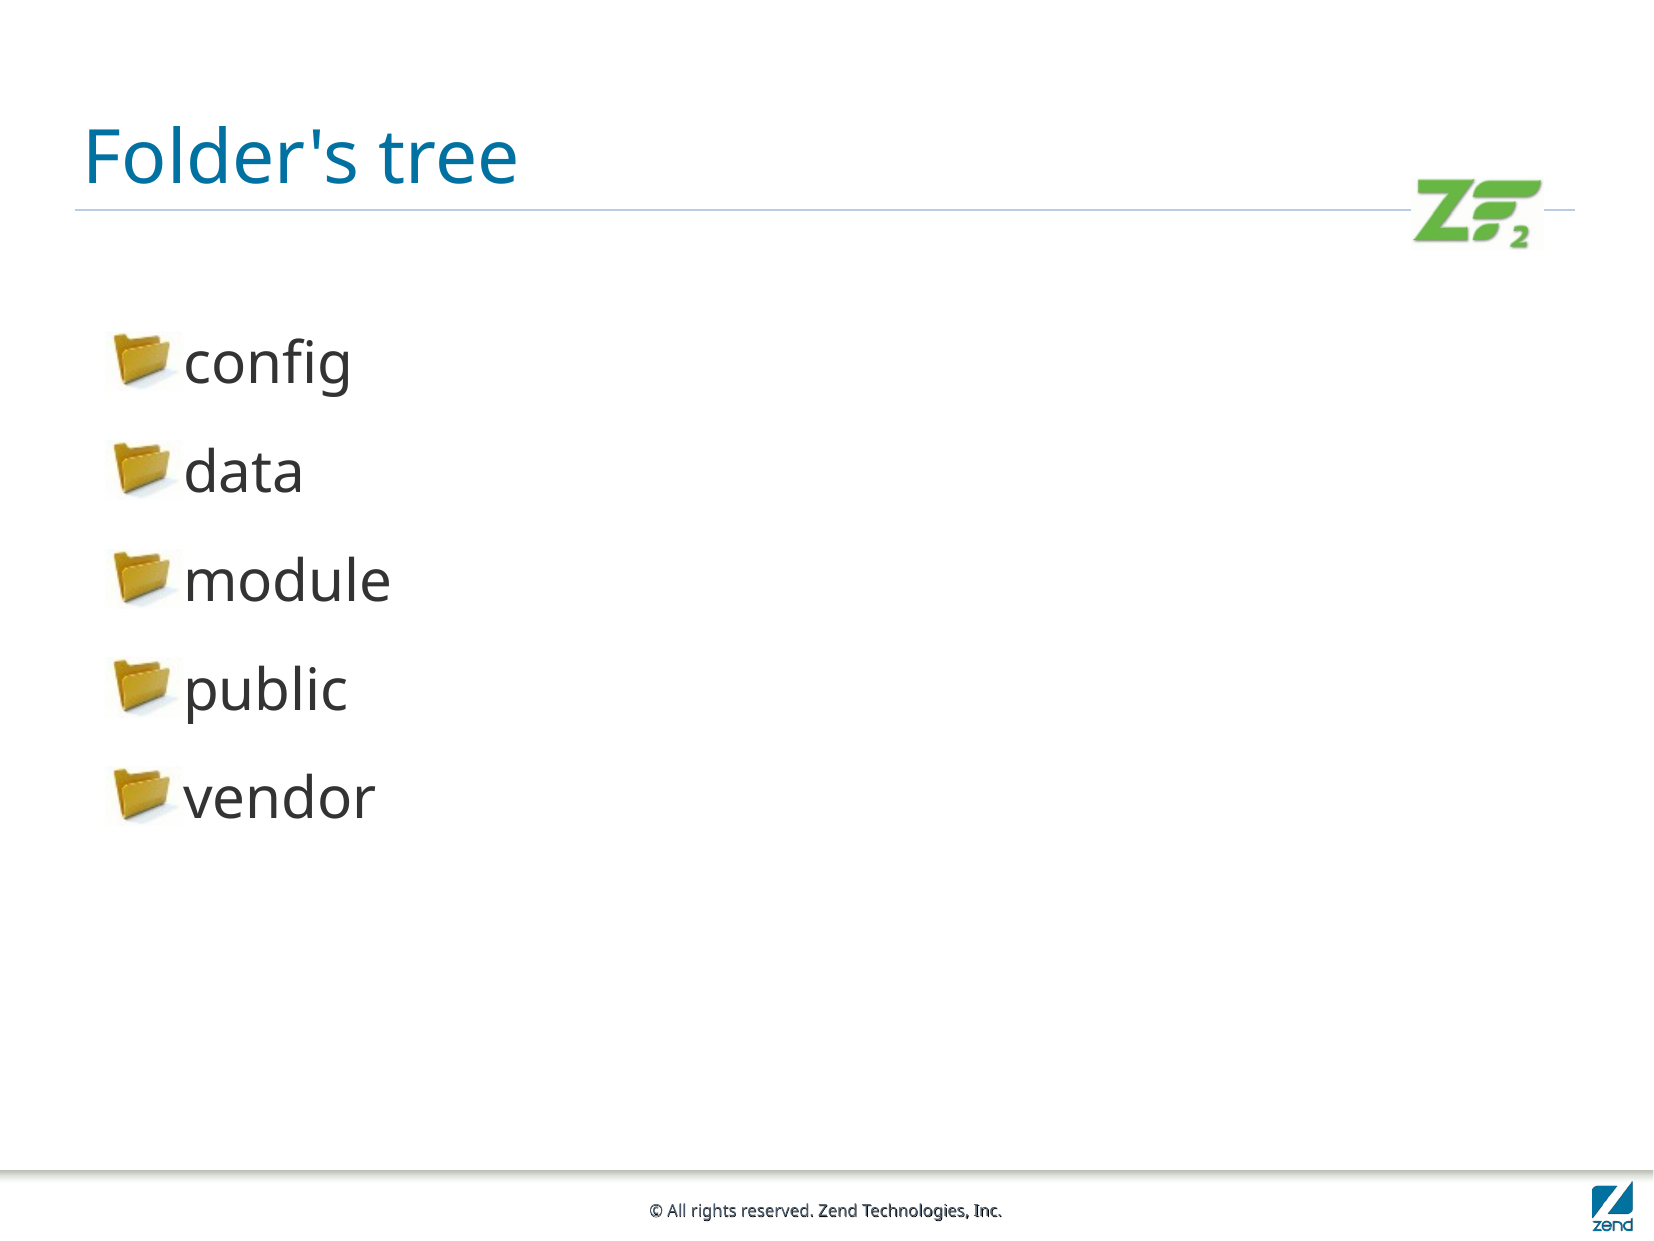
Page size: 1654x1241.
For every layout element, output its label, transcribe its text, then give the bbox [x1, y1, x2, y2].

title Folder's tree [82, 17, 1571, 206]
picture [0, 1170, 87, 1184]
list config data module public vendor [87, 321, 1573, 1193]
picture [1573, 1170, 1654, 1232]
picture [1411, 177, 1544, 250]
